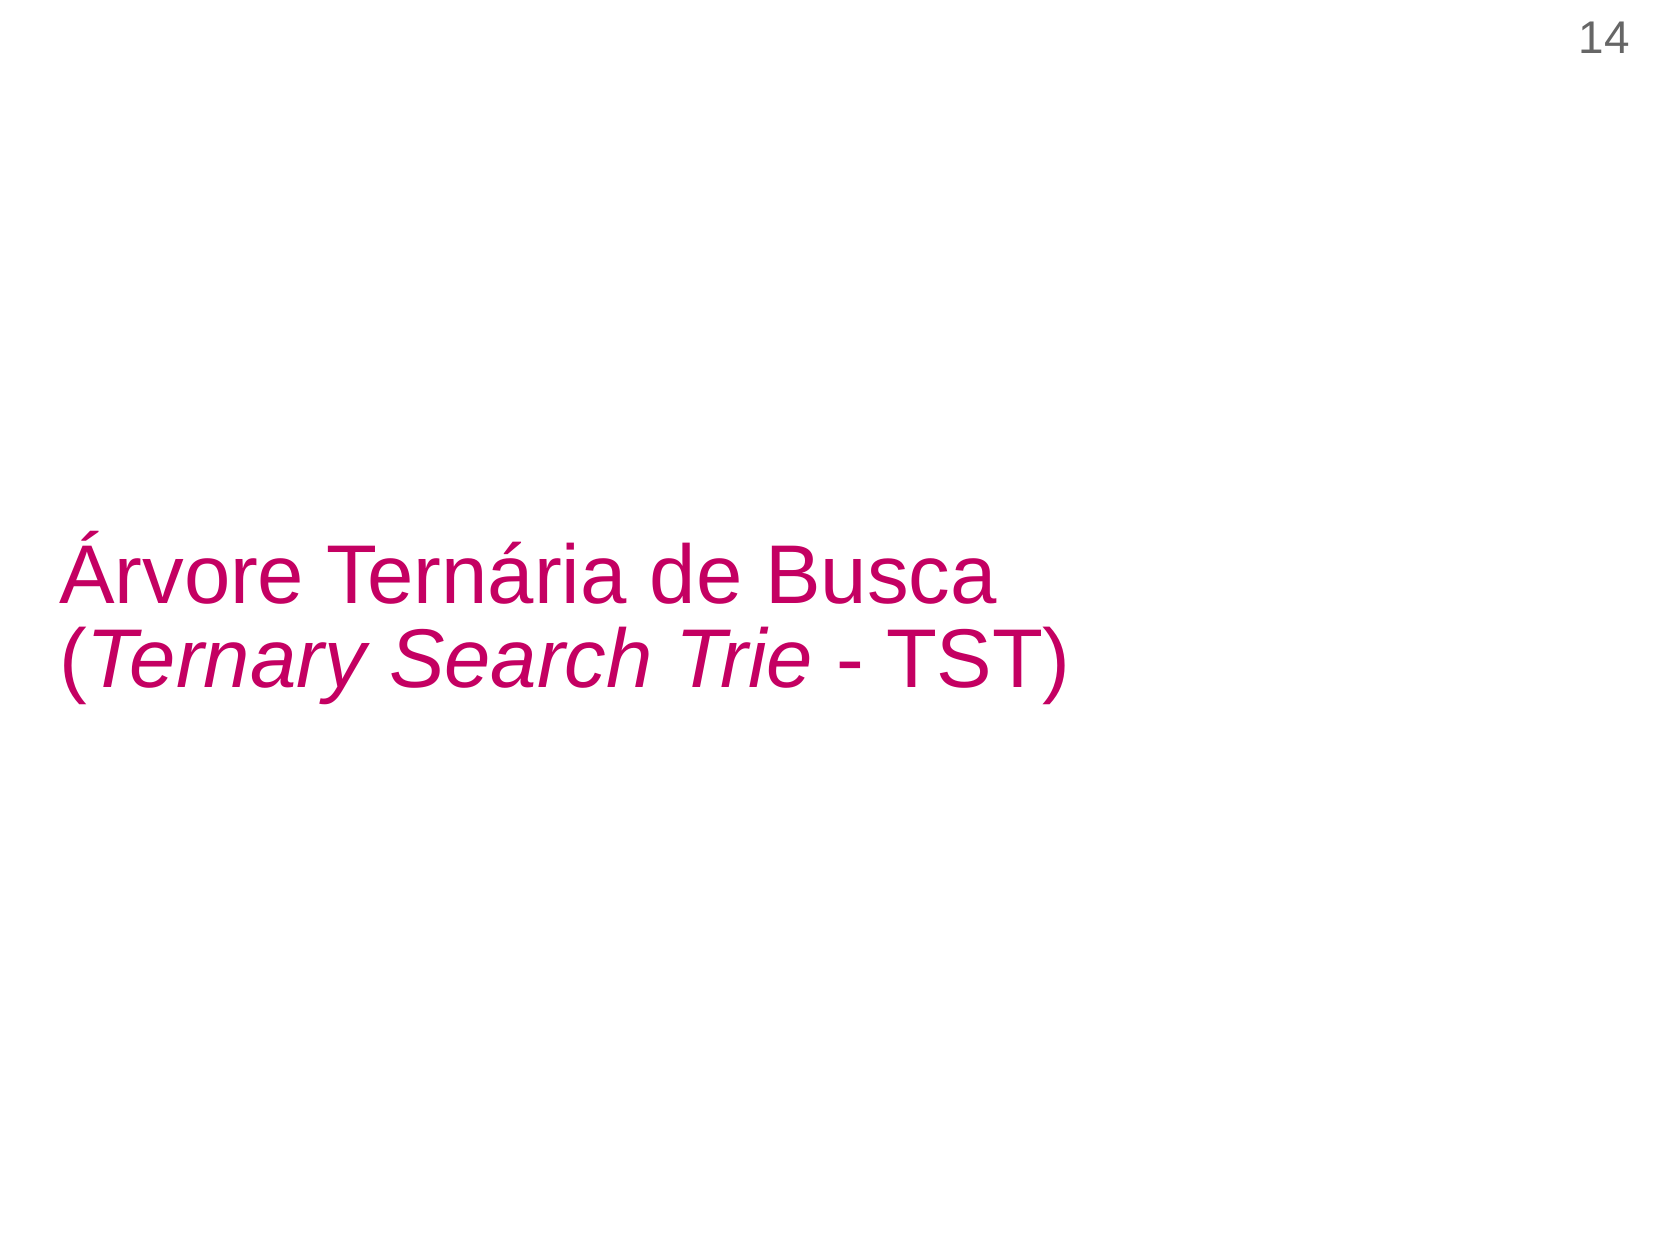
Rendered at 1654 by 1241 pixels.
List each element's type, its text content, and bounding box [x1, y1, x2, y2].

title Árvore Ternária de Busca (Ternary Search Trie - TST) [59, 29, 1595, 1211]
